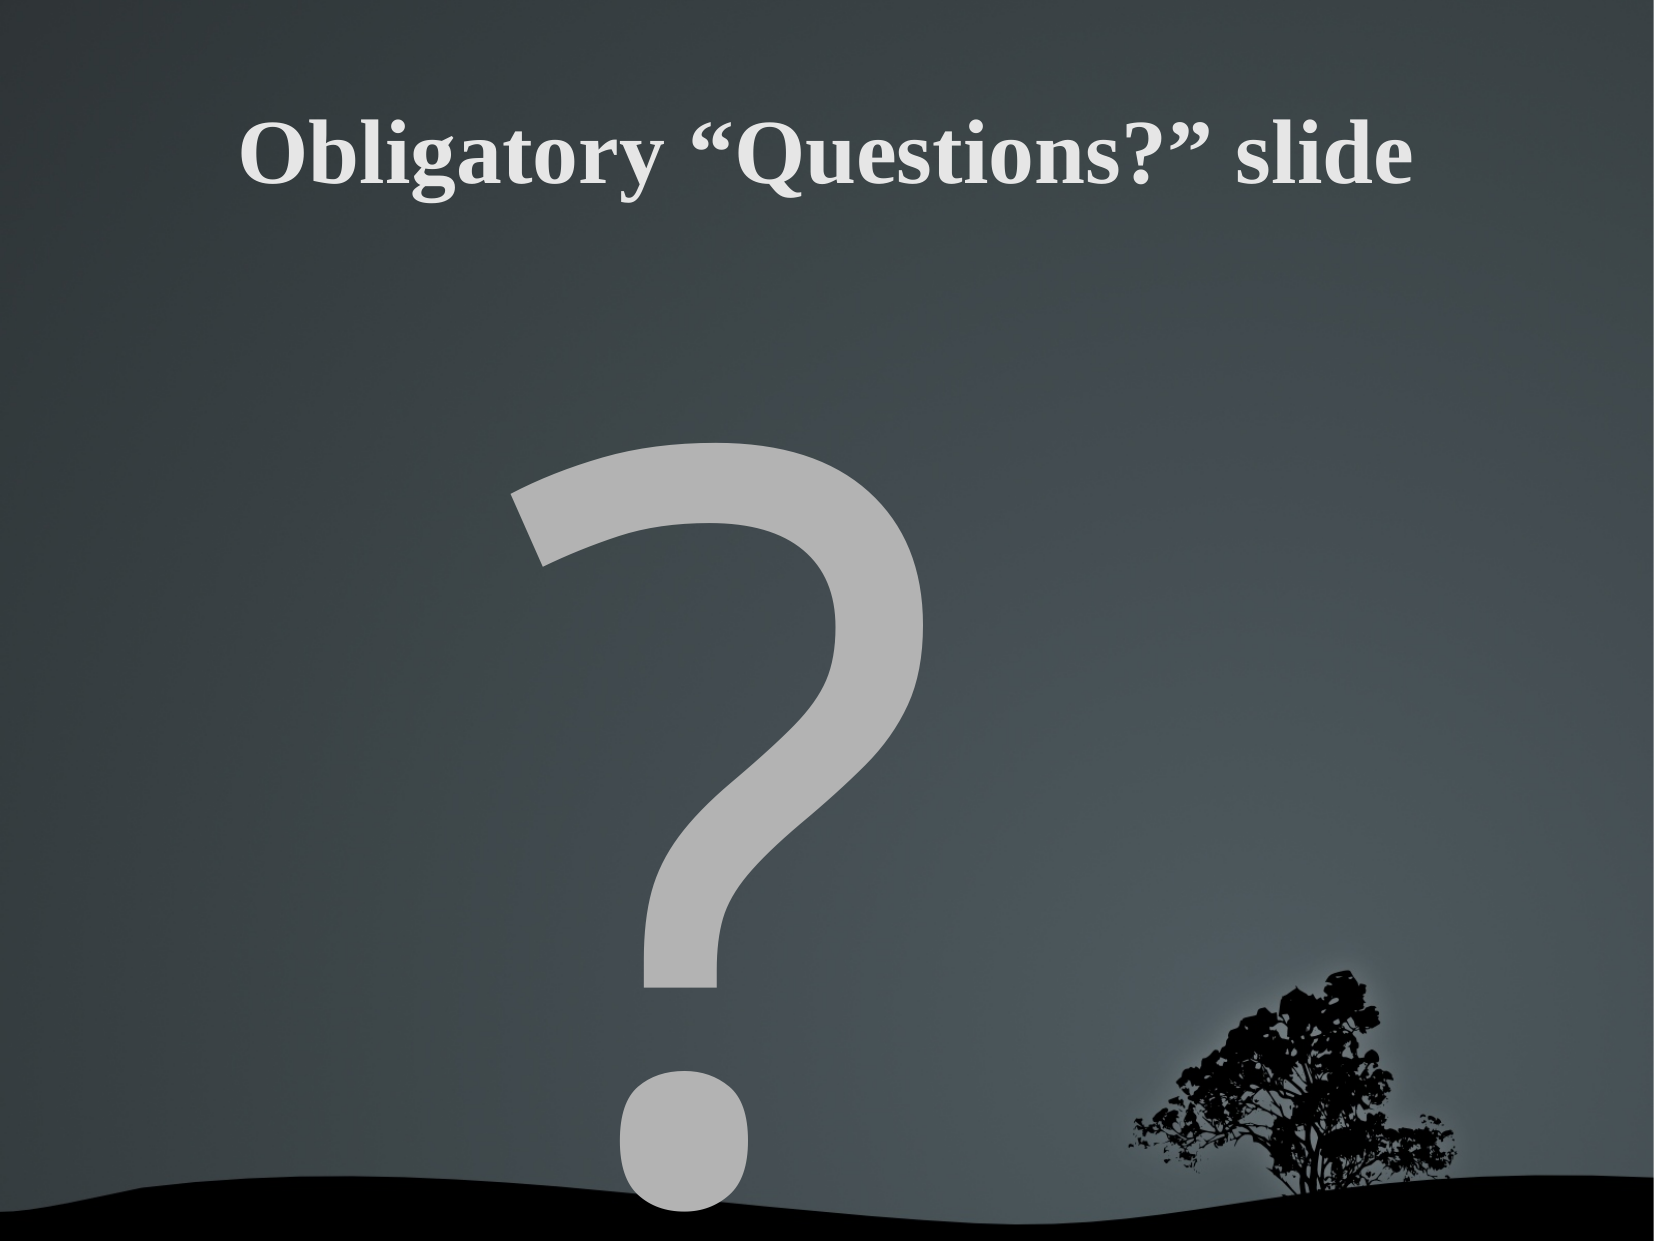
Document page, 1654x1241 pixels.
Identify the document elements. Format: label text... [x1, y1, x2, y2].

picture [0, 0, 1654, 1241]
title Obligatory “Questions?” slide [82, 49, 1571, 257]
text_box ? [484, 76, 1193, 1241]
